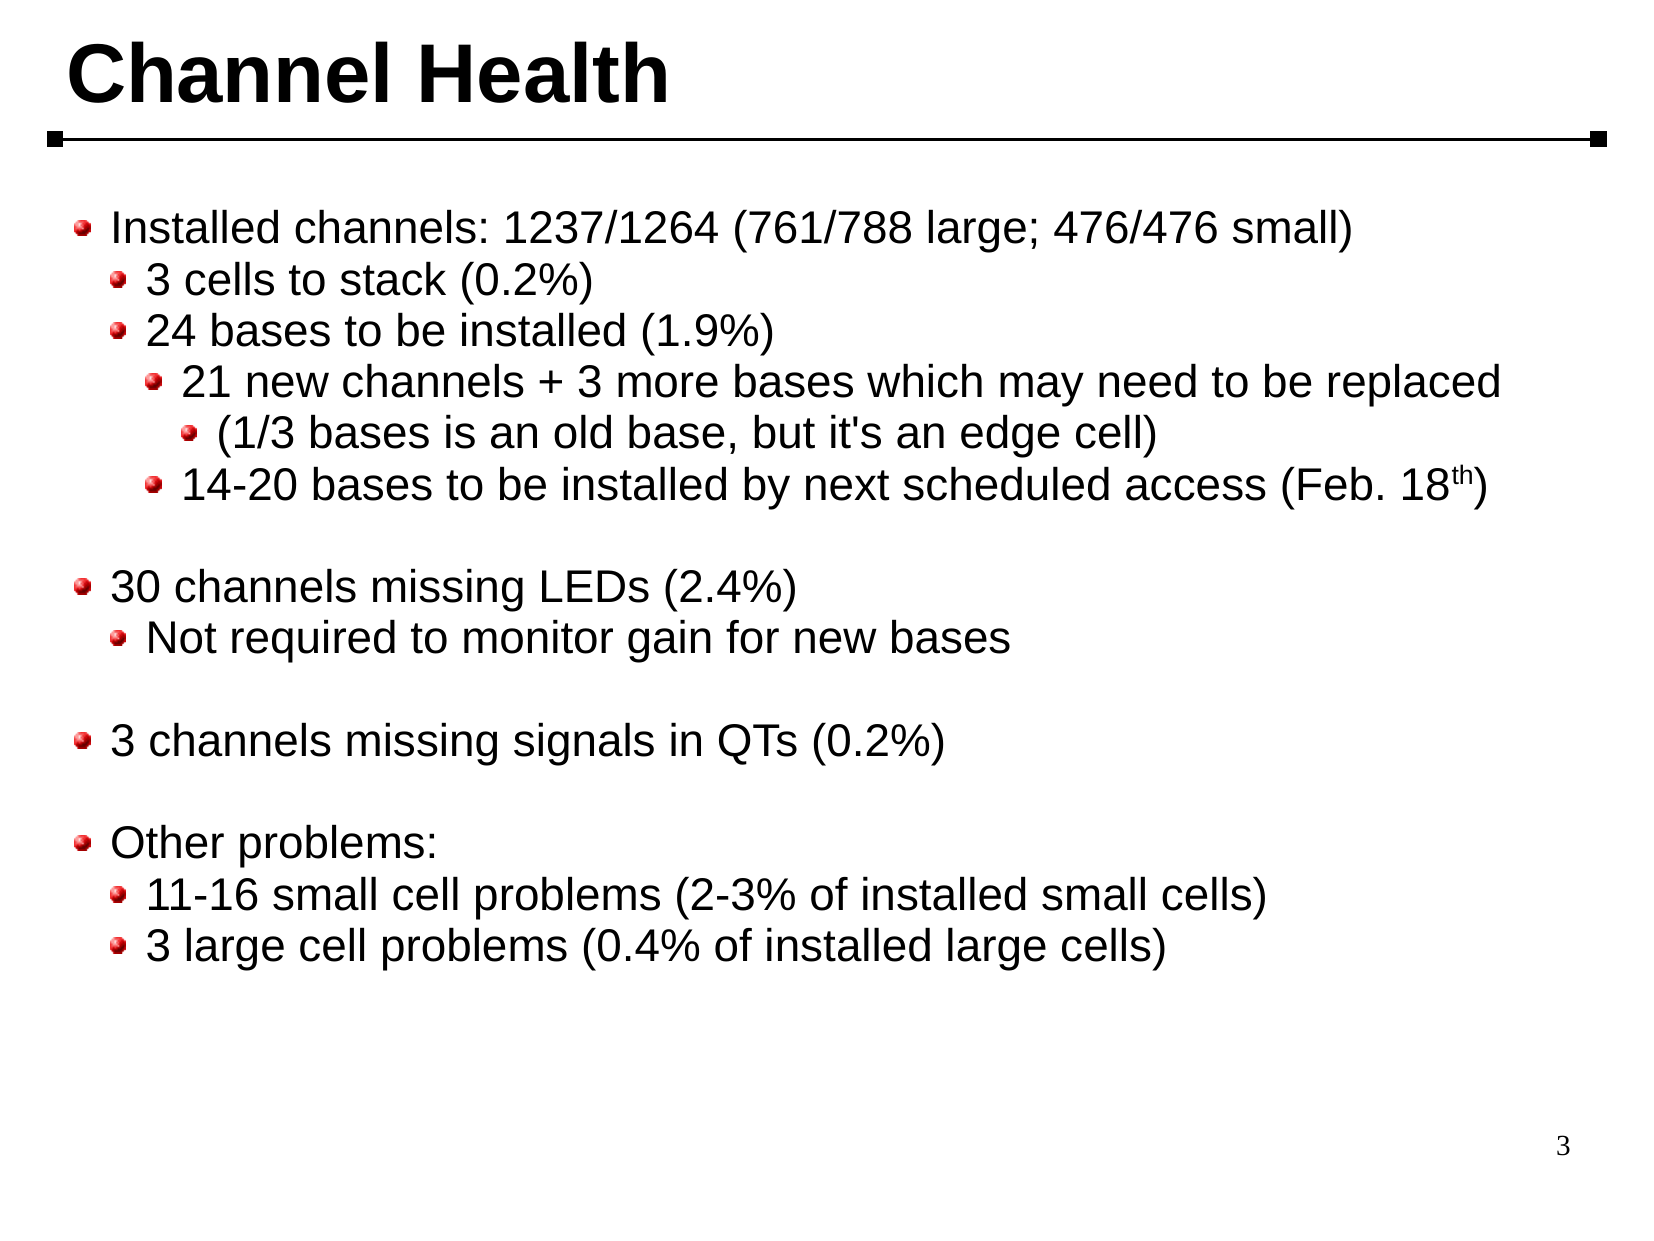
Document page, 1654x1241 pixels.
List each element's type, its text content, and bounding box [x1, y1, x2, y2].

text_box Channel Health [51, 19, 687, 128]
text_box Installed channels: 1237/1264 (761/788 large; 476/476 small) 3 cells to stack (0.2%) 24 bases to be installed (1.9%) 21 new channels + 3 more bases which may need to be replaced (1/3 bases is an old base, but it's an edge cell) 14-20 bases to be installed by next scheduled access (Feb. 18th) 30 channels missing LEDs (2.4%) Not required to monitor gain for new bases 3 channels missing signals in QTs (0.2%) Other problems: 11-16 small cell problems (2-3% of installed small cells) 3 large cell problems (0.4% of installed large cells) [60, 195, 1621, 981]
